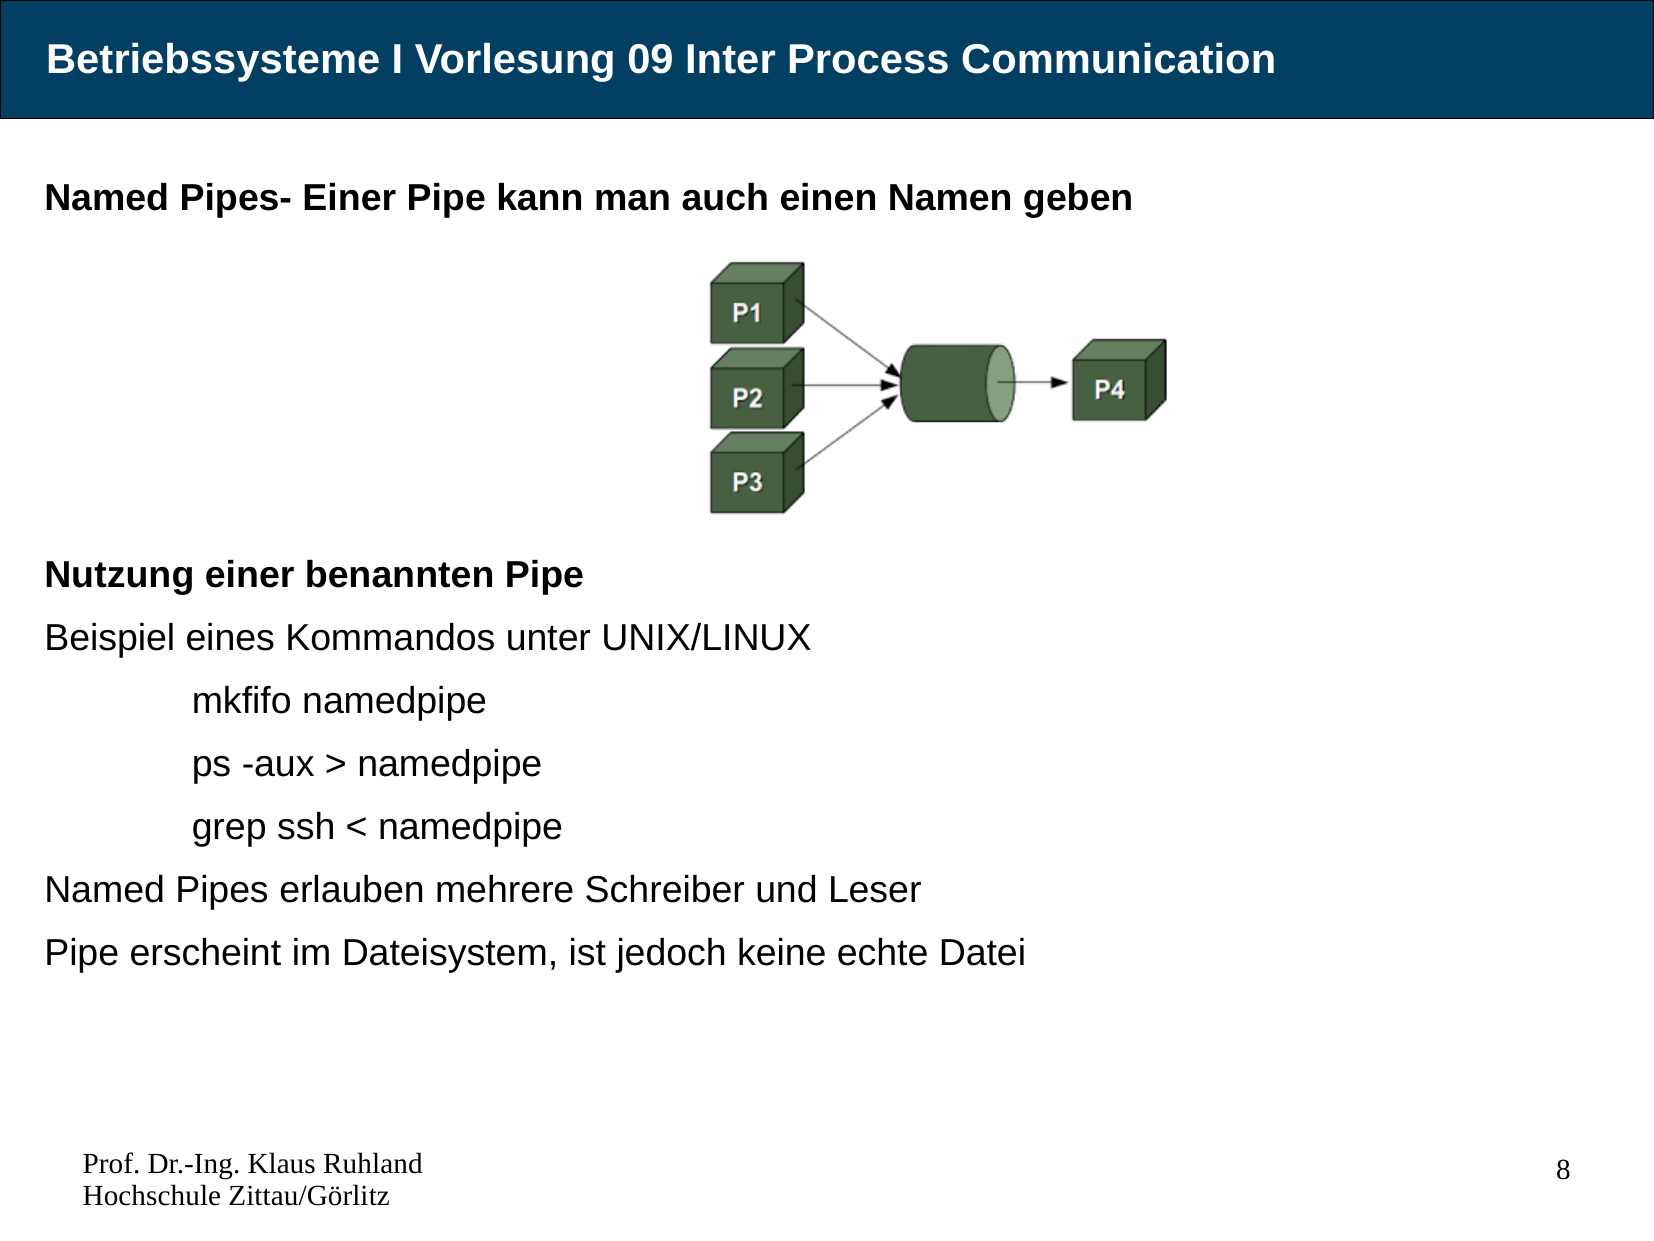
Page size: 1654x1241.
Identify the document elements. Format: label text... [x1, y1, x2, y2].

text_box Named Pipes- Einer Pipe kann man auch einen Namen geben Nutzung einer benannten Pipe Beispiel eines Kommandos unter UNIX/LINUX mkfifo namedpipe ps -aux > namedpipe grep ssh < namedpipe Named Pipes erlauben mehrere Schreiber und Leser Pipe erscheint im Dateisystem, ist jedoch keine echte Datei [29, 147, 1565, 1241]
picture [703, 253, 1170, 518]
